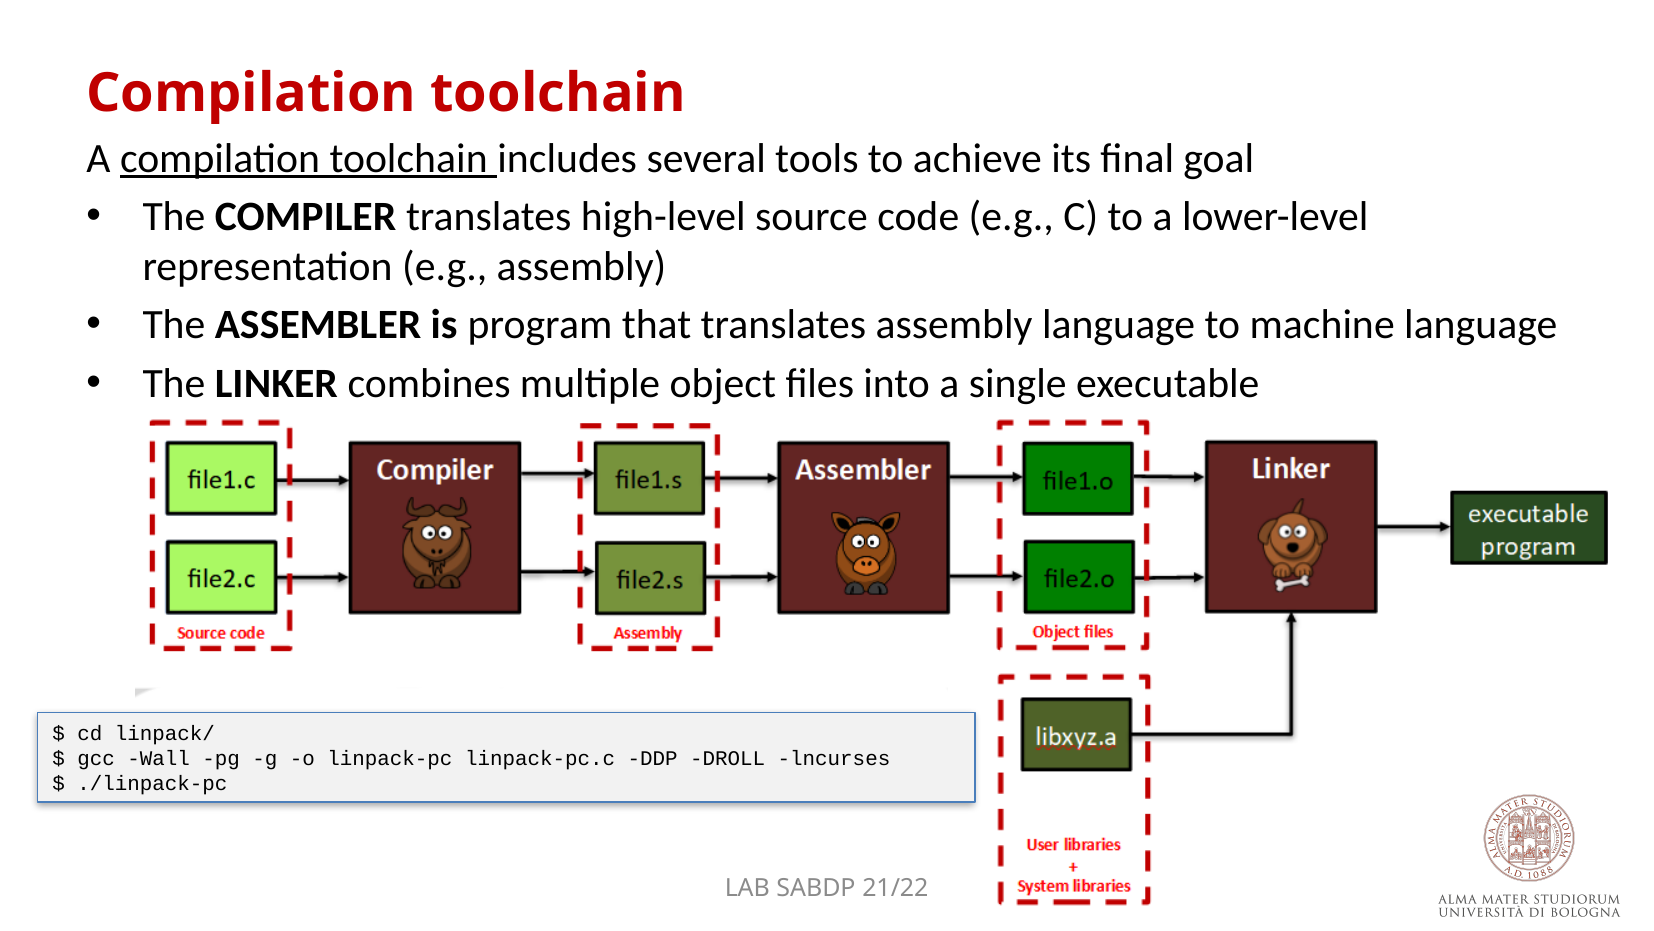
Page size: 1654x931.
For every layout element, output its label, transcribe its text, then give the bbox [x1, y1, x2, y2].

text_box A compilation toolchain includes several tools to achieve its final goal The COMPILER translates high-level source code (e.g., C) to a lower-level representation (e.g., assembly) The ASSEMBLER is program that translates assembly language to machine language The LINKER combines multiple object files into a single executable [71, 123, 1618, 429]
text_box LAB SABDP 21/22 [547, 862, 1106, 912]
text_box $ cd linpack/ $ gcc -Wall -pg -g -o linpack-pc linpack-pc.c -DDP -DROLL -lncurses $ ./linpack-pc [37, 712, 975, 803]
title Compilation toolchain [71, 49, 1498, 123]
picture [135, 412, 1648, 931]
